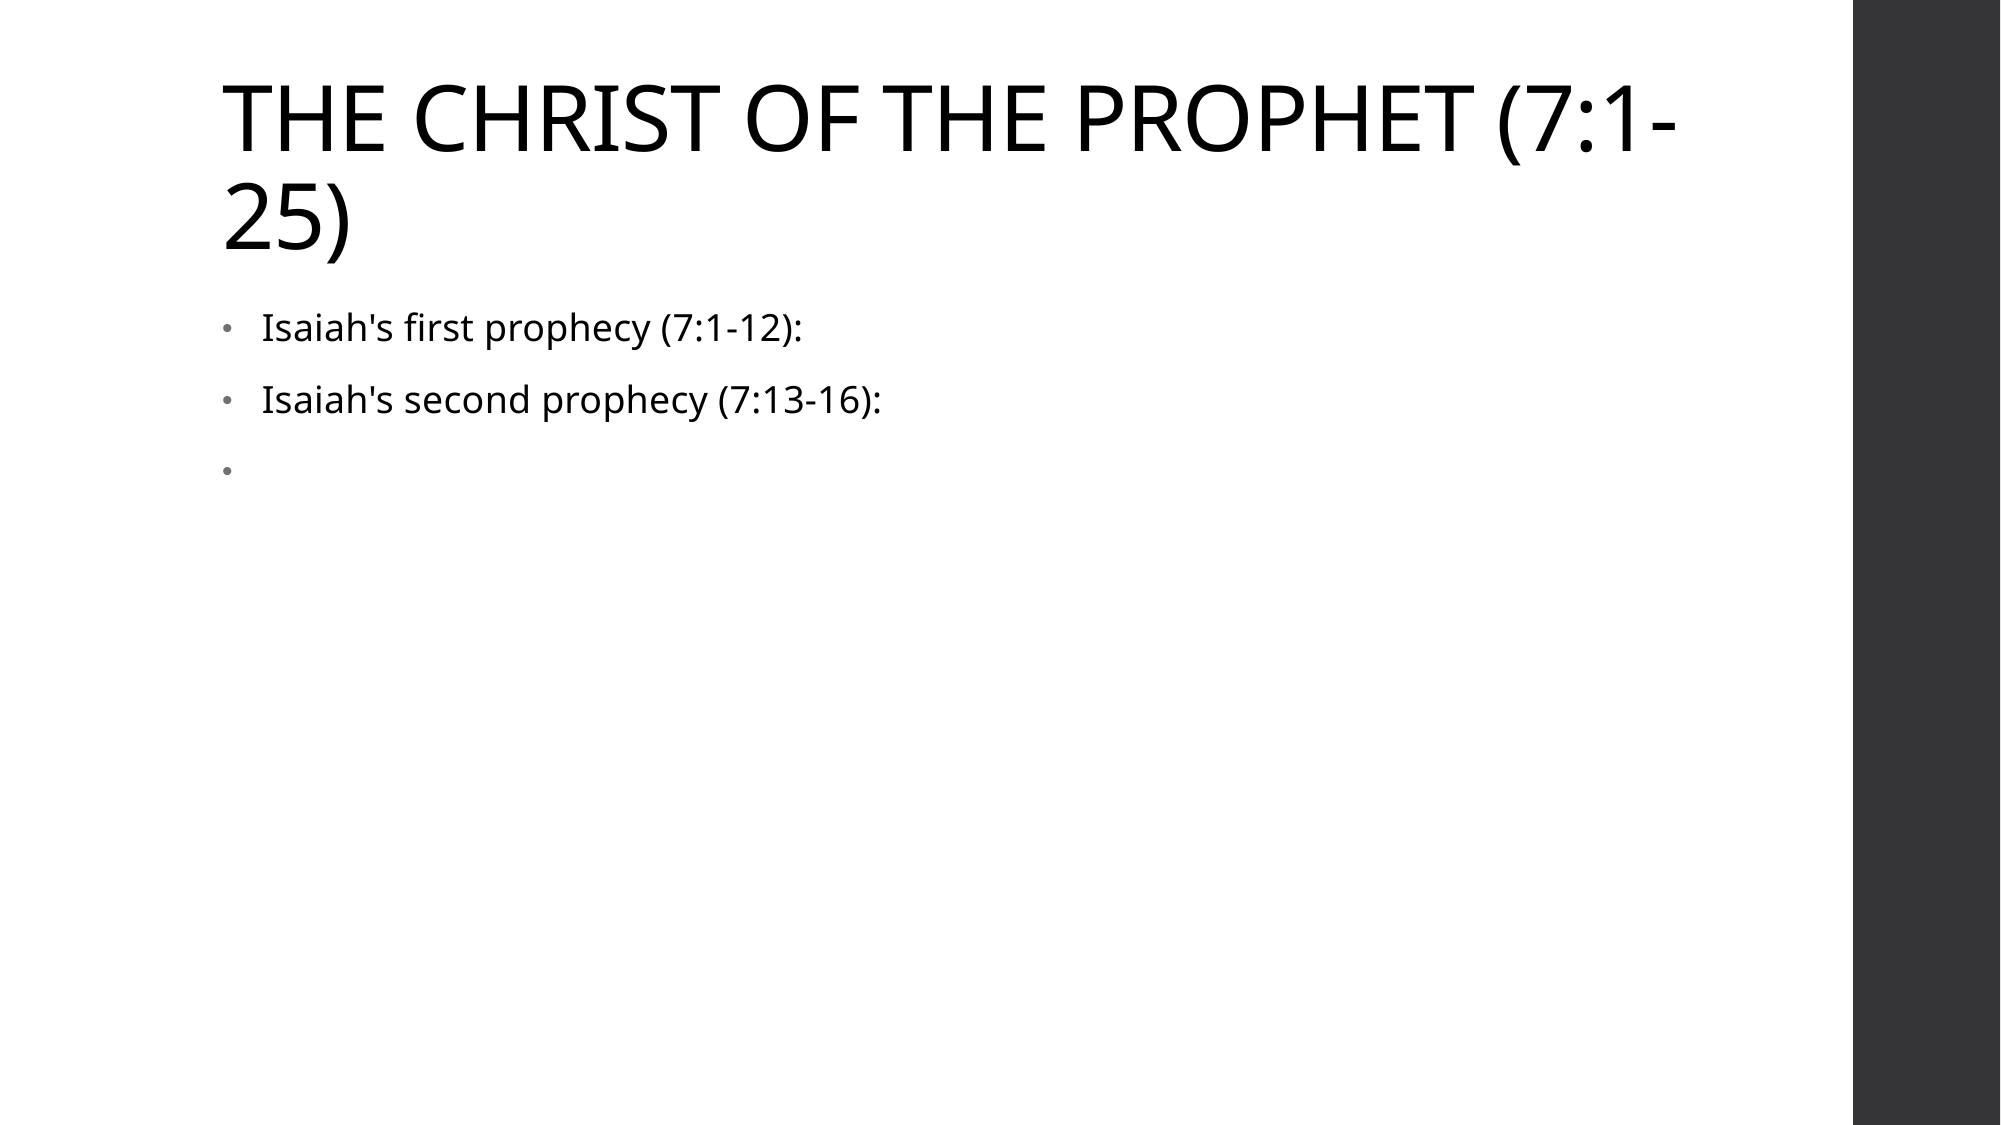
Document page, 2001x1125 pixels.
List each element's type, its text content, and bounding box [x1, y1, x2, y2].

list Isaiah's first prophecy (7:1-12): Isaiah's second prophecy (7:13-16): [206, 299, 1617, 1014]
title THE CHRIST OF THE PROPHET (7:1-25) [206, 60, 1797, 278]
